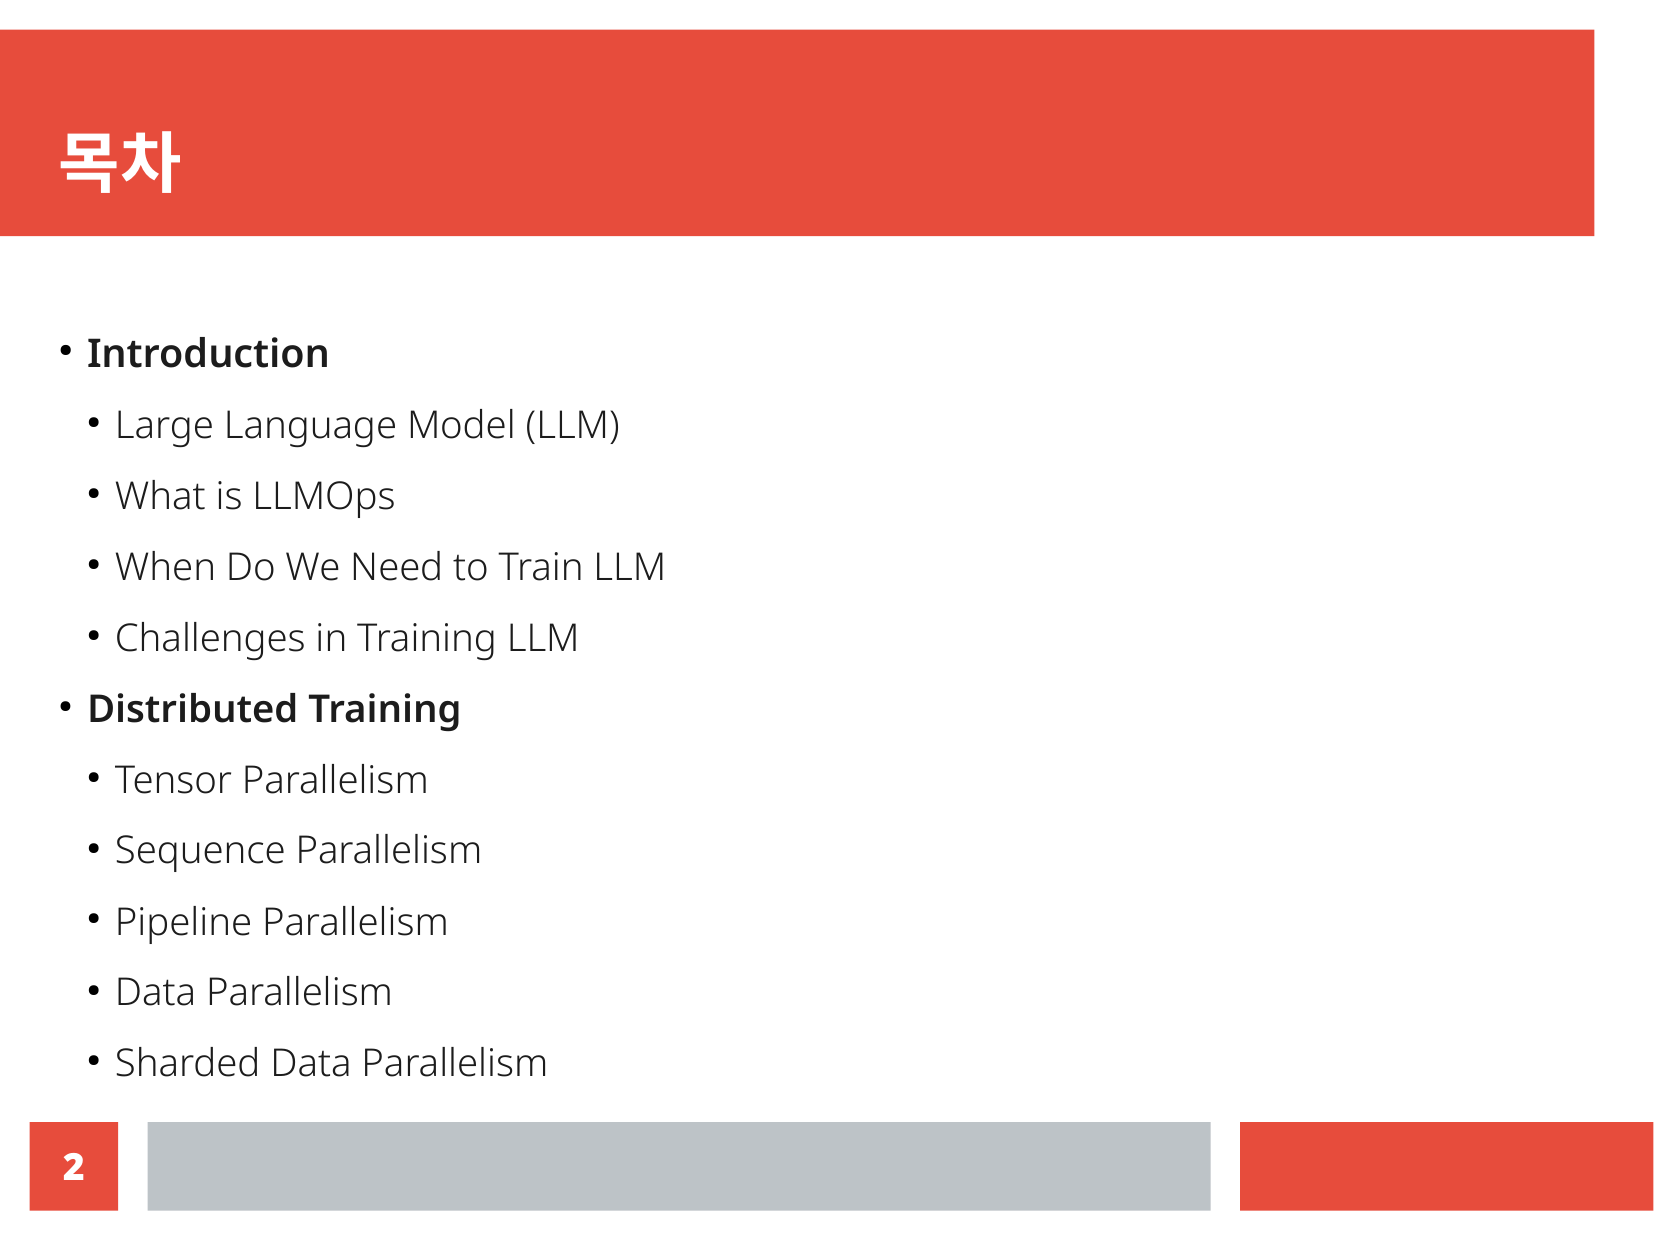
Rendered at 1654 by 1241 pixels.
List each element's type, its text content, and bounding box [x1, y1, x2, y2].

title 목차 [59, 59, 1595, 207]
list Introduction Large Language Model (LLM) What is LLMOps When Do We Need to Train LLM Challenges in Training LLM Distributed Training Tensor Parallelism Sequence Parallelism Pipeline Parallelism Data Parallelism Sharded Data Parallelism [59, 324, 1565, 1093]
